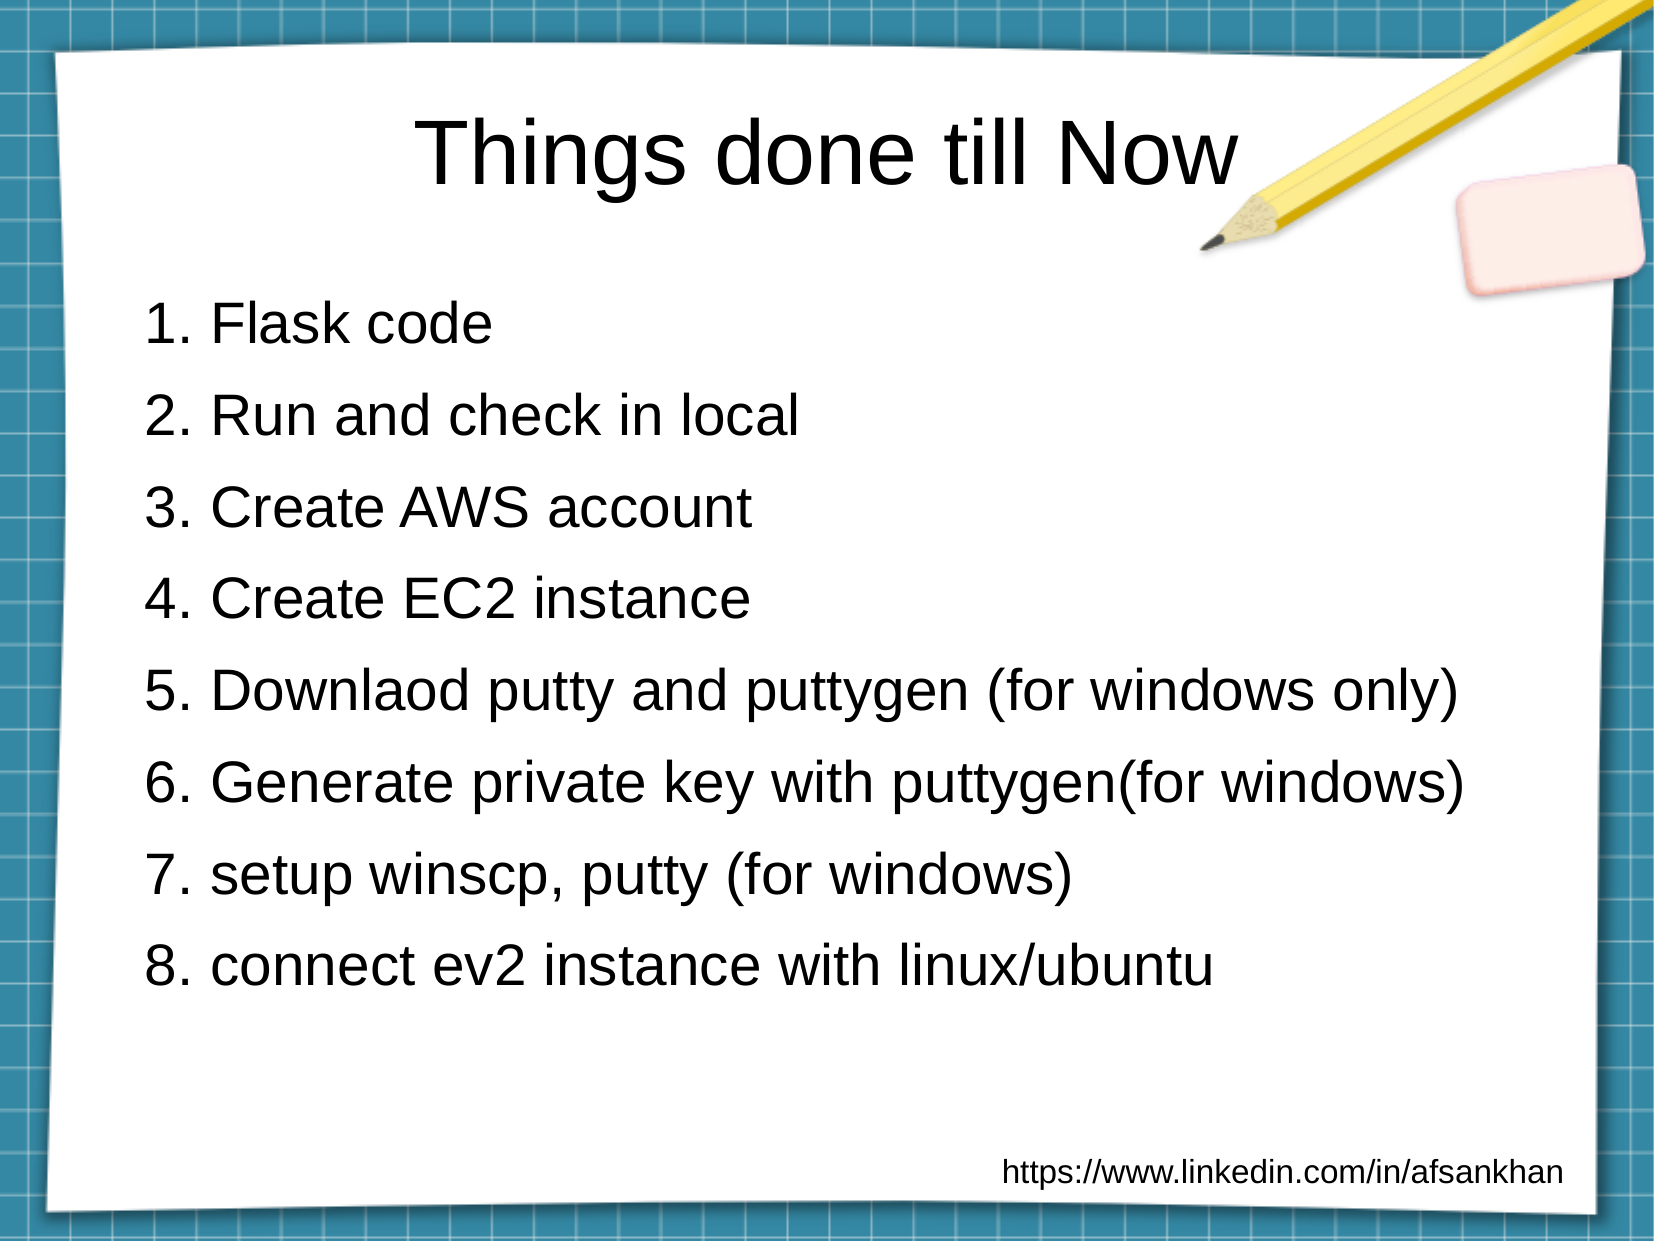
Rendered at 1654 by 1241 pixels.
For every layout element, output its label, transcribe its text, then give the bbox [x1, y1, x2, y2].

picture [0, 0, 1654, 1241]
text_box https://www.linkedin.com/in/afsankhan [987, 1146, 1581, 1199]
list 1. Flask code 2. Run and check in local 3. Create AWS account 4. Create EC2 instance 5. Downlaod putty and puttygen (for windows only) 6. Generate private key with puttygen(for windows) 7. setup winscp, putty (for windows) 8. connect ev2 instance with linux/ubuntu [82, 290, 1571, 1010]
title Things done till Now [82, 49, 1571, 257]
